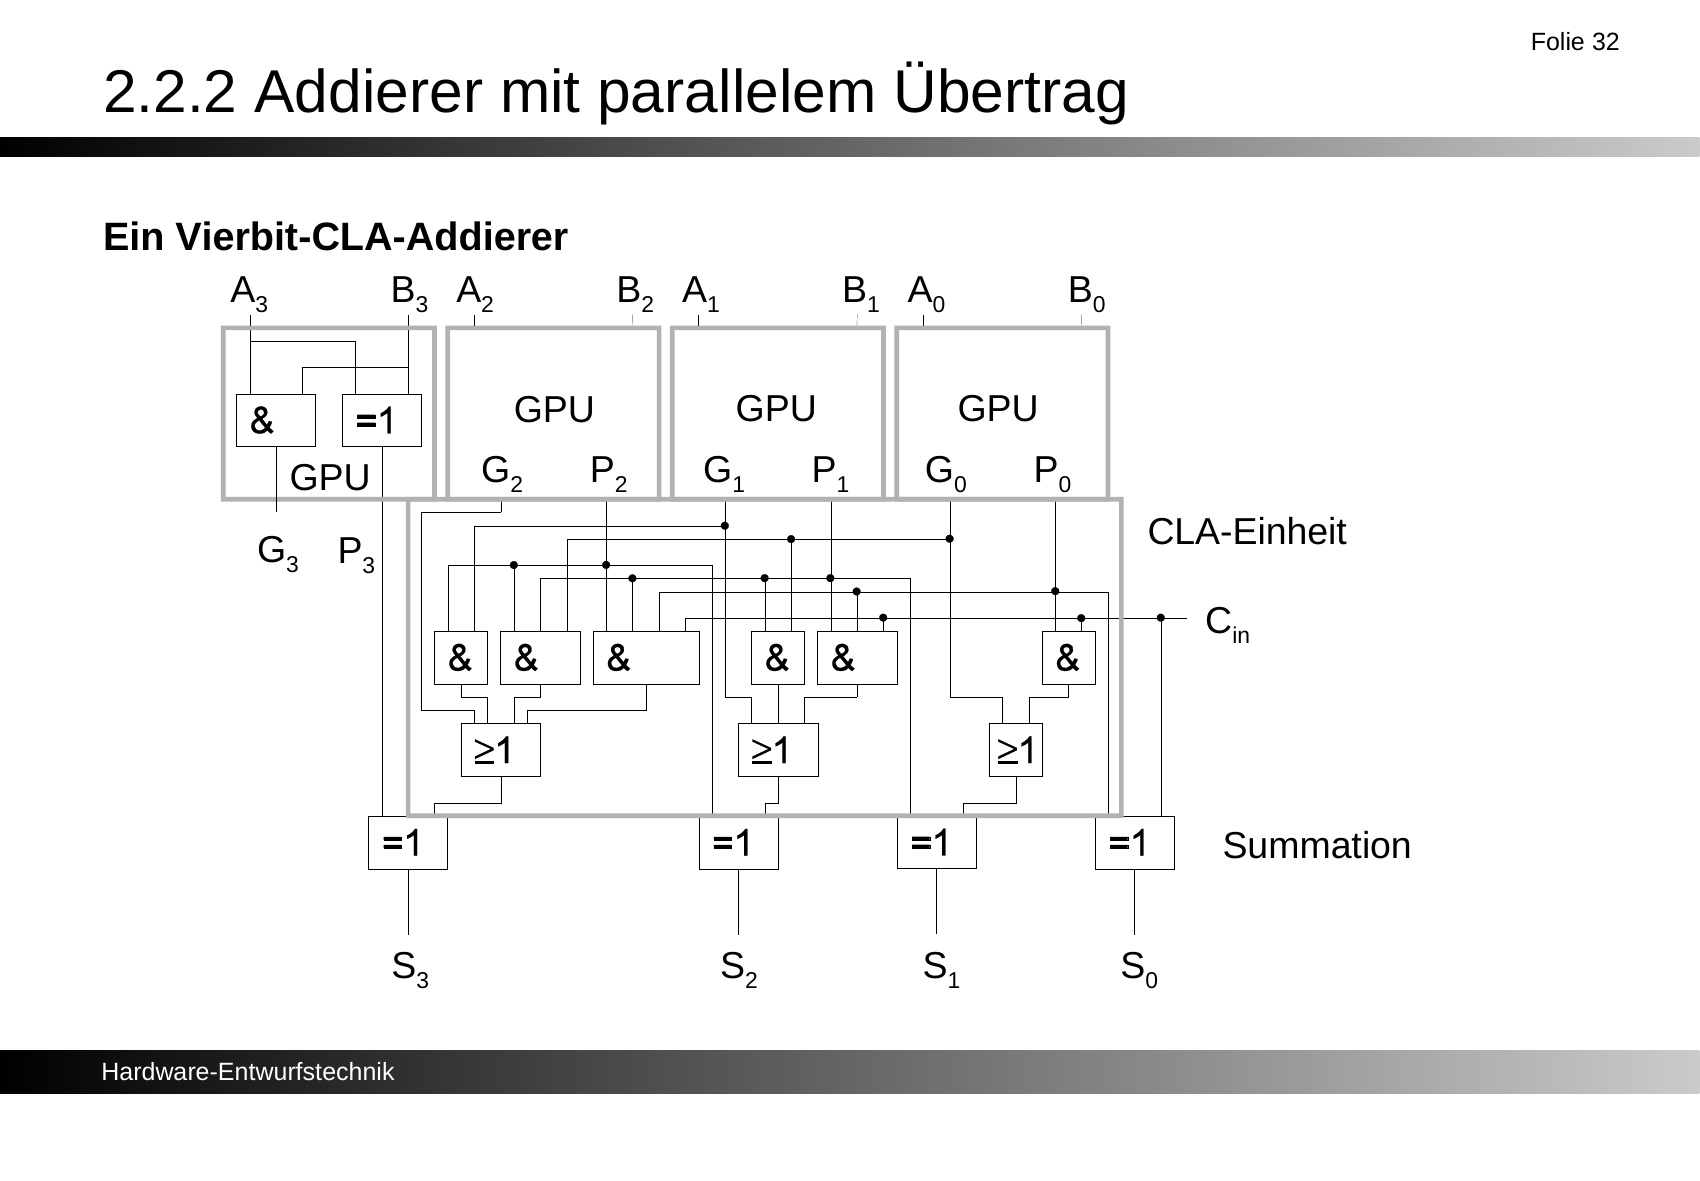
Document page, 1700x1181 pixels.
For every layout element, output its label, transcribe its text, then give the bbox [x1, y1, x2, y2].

text_box S0 [1105, 931, 1174, 1001]
text_box G3 [242, 515, 314, 585]
text_box G0 [910, 435, 982, 505]
text_box B2 [601, 255, 670, 324]
text_box GPU [942, 376, 1054, 437]
chart [220, 314, 1188, 935]
text_box GPU [498, 377, 610, 437]
text_box A1 [670, 255, 735, 324]
text_box B3 [375, 255, 444, 324]
text_box GPU [274, 446, 386, 506]
title 2.2.2 Addierer mit parallelem Übertrag [87, 36, 1421, 142]
text_box G1 [688, 435, 761, 505]
text_box A0 [895, 255, 961, 324]
text_box Summation [1207, 814, 1427, 874]
text_box P0 [1018, 435, 1087, 505]
text_box B0 [1053, 255, 1121, 324]
text_box S3 [376, 931, 445, 1001]
list Ein Vierbit-CLA-Addierer [87, 202, 1613, 1022]
text_box P2 [575, 435, 643, 505]
text_box A3 [215, 255, 284, 324]
text_box P3 [322, 516, 391, 585]
text_box Cin [1190, 586, 1265, 656]
text_box GPU [720, 377, 832, 437]
text_box P1 [796, 435, 865, 505]
text_box S2 [705, 931, 773, 1001]
text_box G2 [466, 435, 539, 505]
text_box S1 [907, 931, 976, 1001]
text_box B1 [827, 255, 895, 324]
text_box A2 [444, 255, 509, 324]
text_box CLA-Einheit [1132, 499, 1362, 560]
